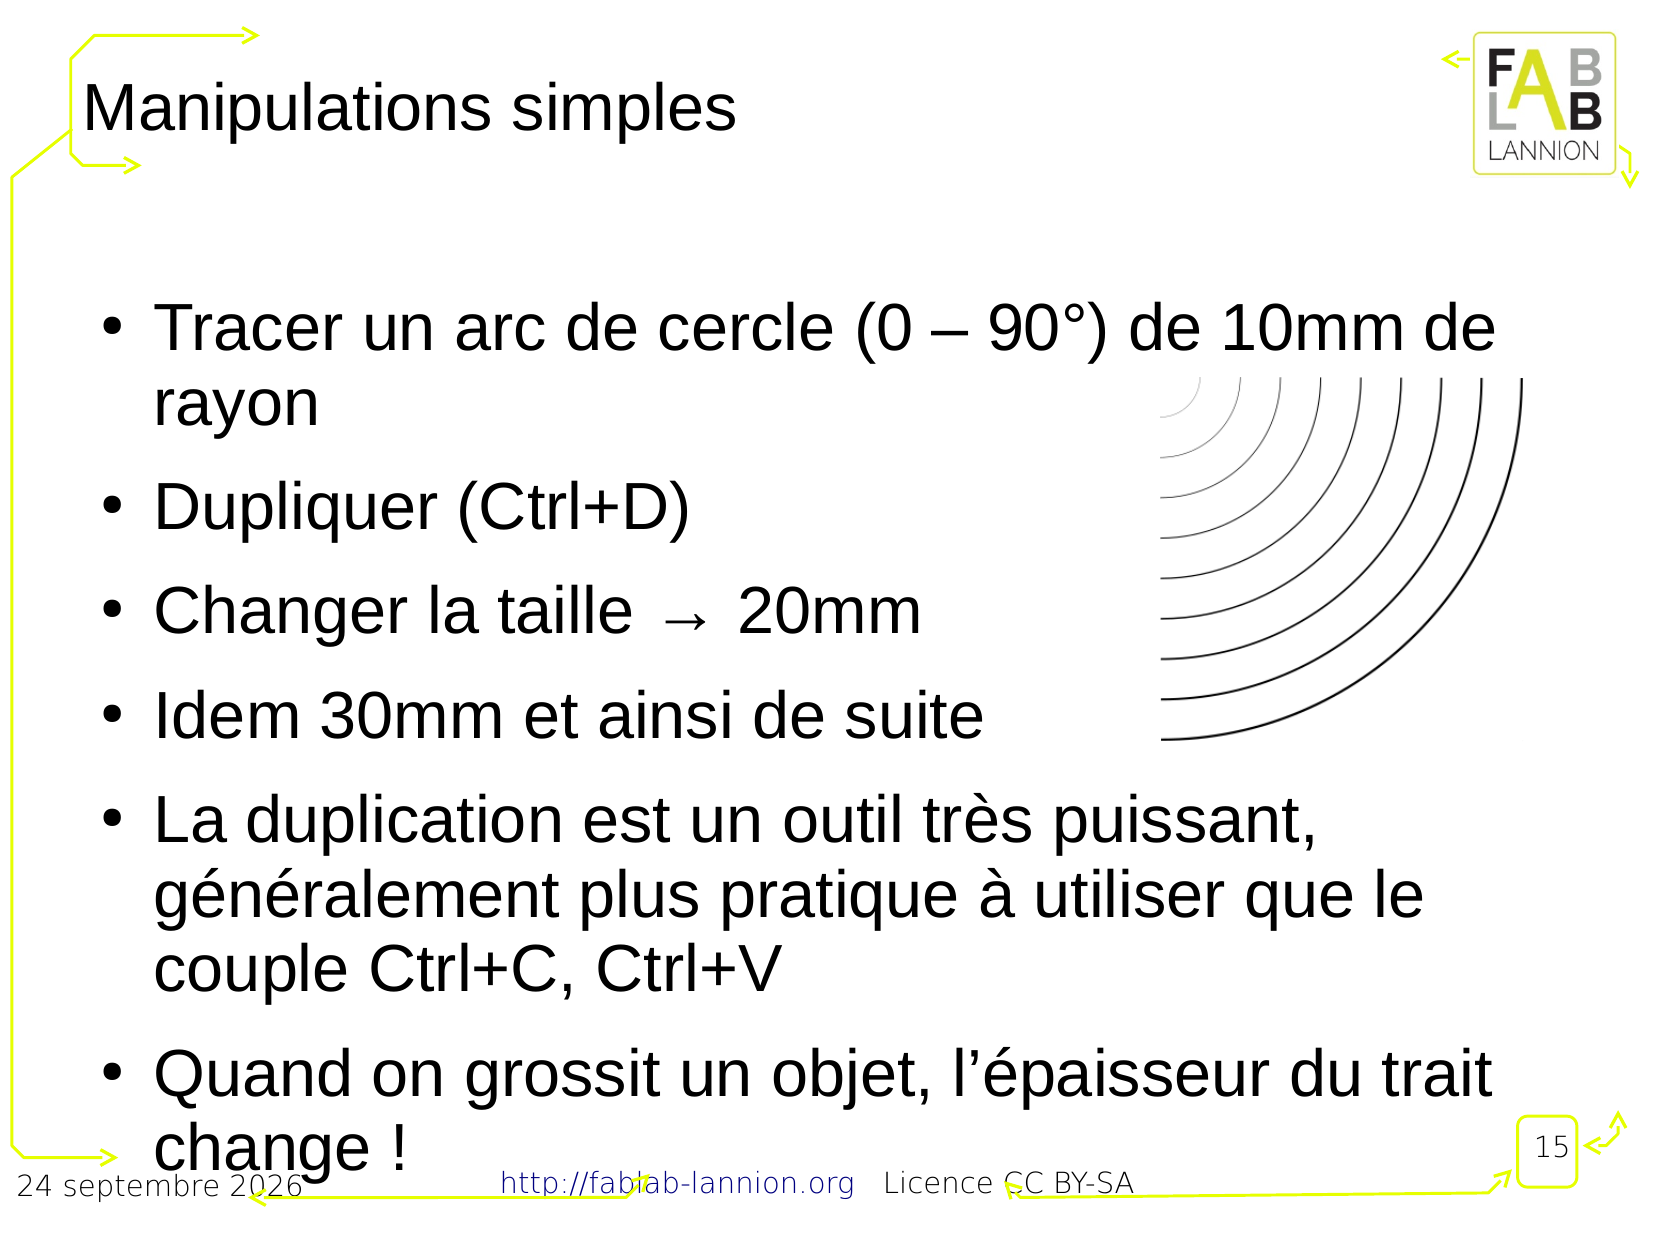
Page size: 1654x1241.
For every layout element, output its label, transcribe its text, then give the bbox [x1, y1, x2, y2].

list Tracer un arc de cercle (0 – 90°) de 10mm de rayon Dupliquer (Ctrl+D) Changer la taille → 20mm Idem 30mm et ainsi de suite La duplication est un outil très puissant, généralement plus pratique à utiliser que le couple Ctrl+C, Ctrl+V Quand on grossit un objet, l’épaisseur du trait change ! [82, 290, 1571, 1010]
picture [1160, 377, 1524, 742]
title Manipulations simples [82, 49, 1441, 166]
picture [1470, 29, 1619, 178]
